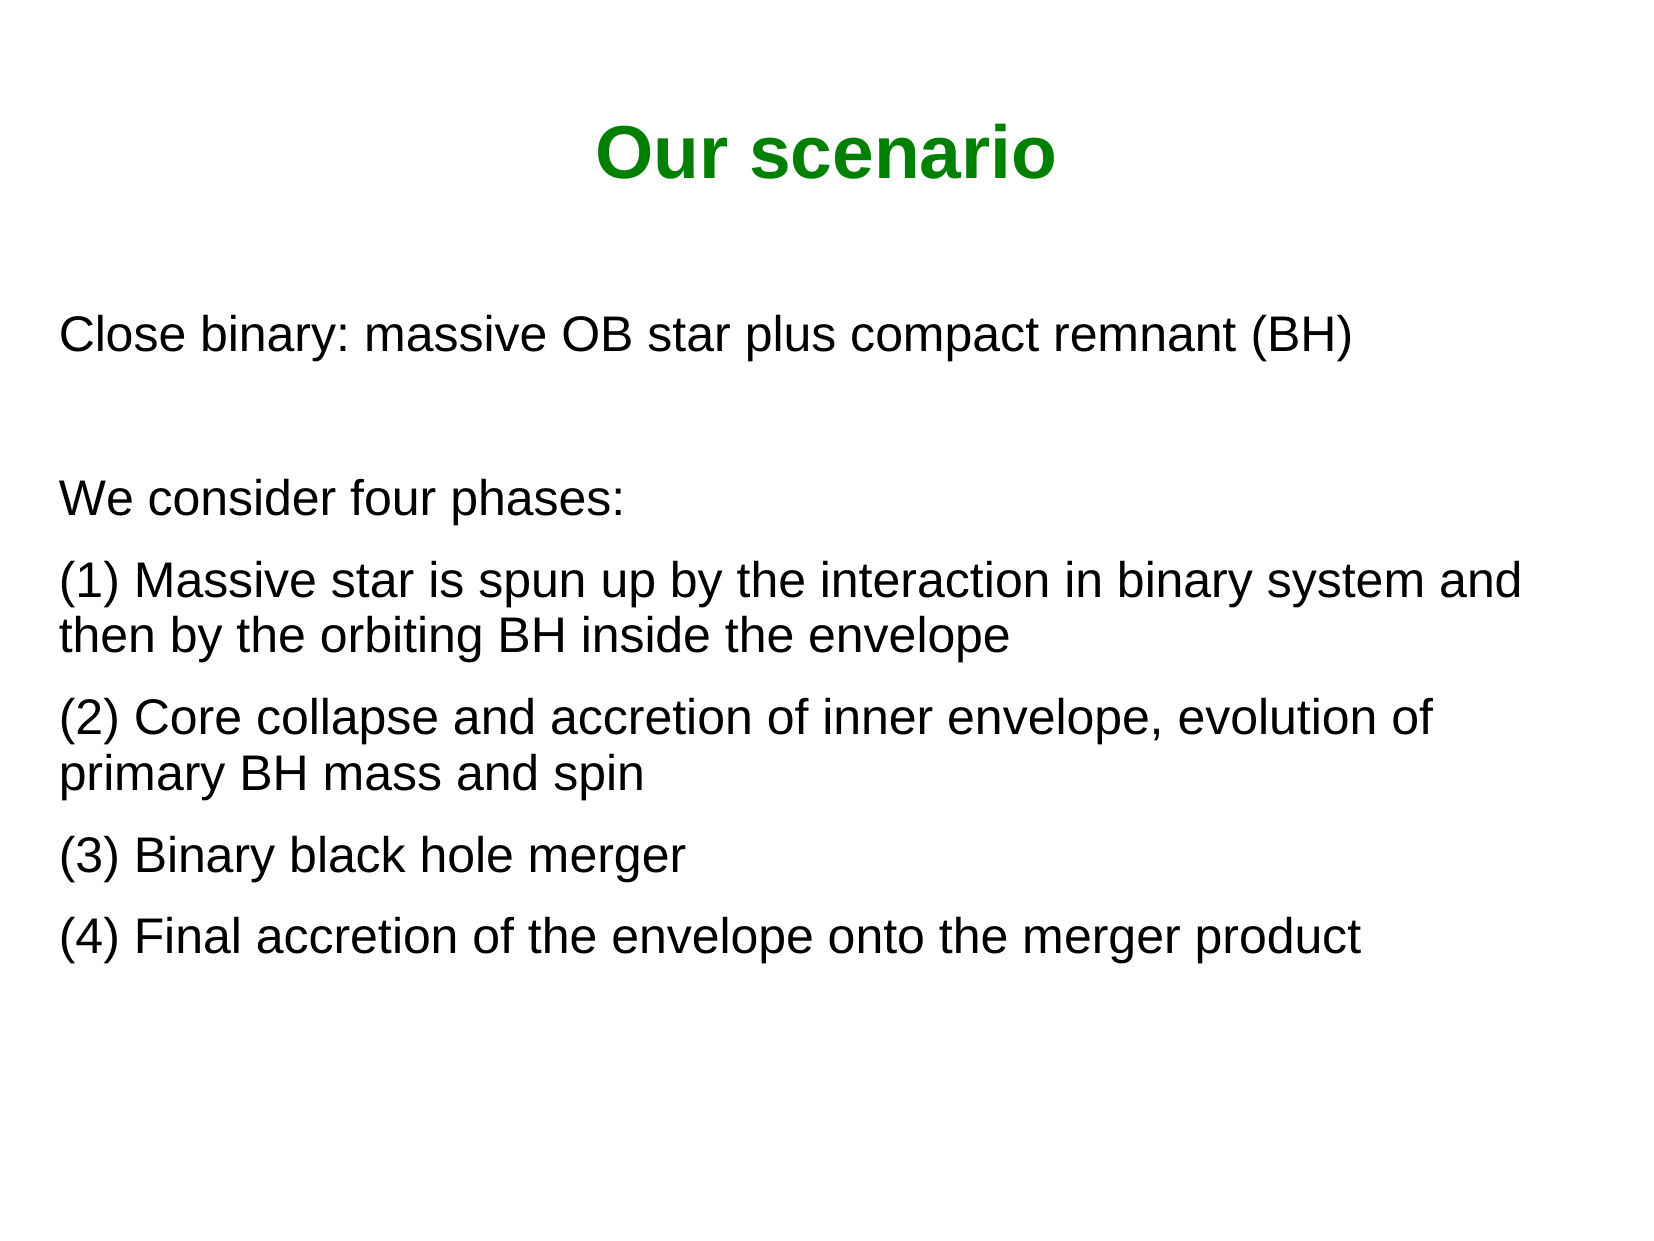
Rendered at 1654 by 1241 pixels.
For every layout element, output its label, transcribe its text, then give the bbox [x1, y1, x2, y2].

title Our scenario [82, 49, 1571, 257]
text_box Close binary: massive OB star plus compact remnant (BH) We consider four phases: (1) Massive star is spun up by the interaction in binary system and then by the orbiting BH inside the envelope (2) Core collapse and accretion of inner envelope, evolution of primary BH mass and spin (3) Binary black hole merger (4) Final accretion of the envelope onto the merger product [43, 299, 1613, 1241]
